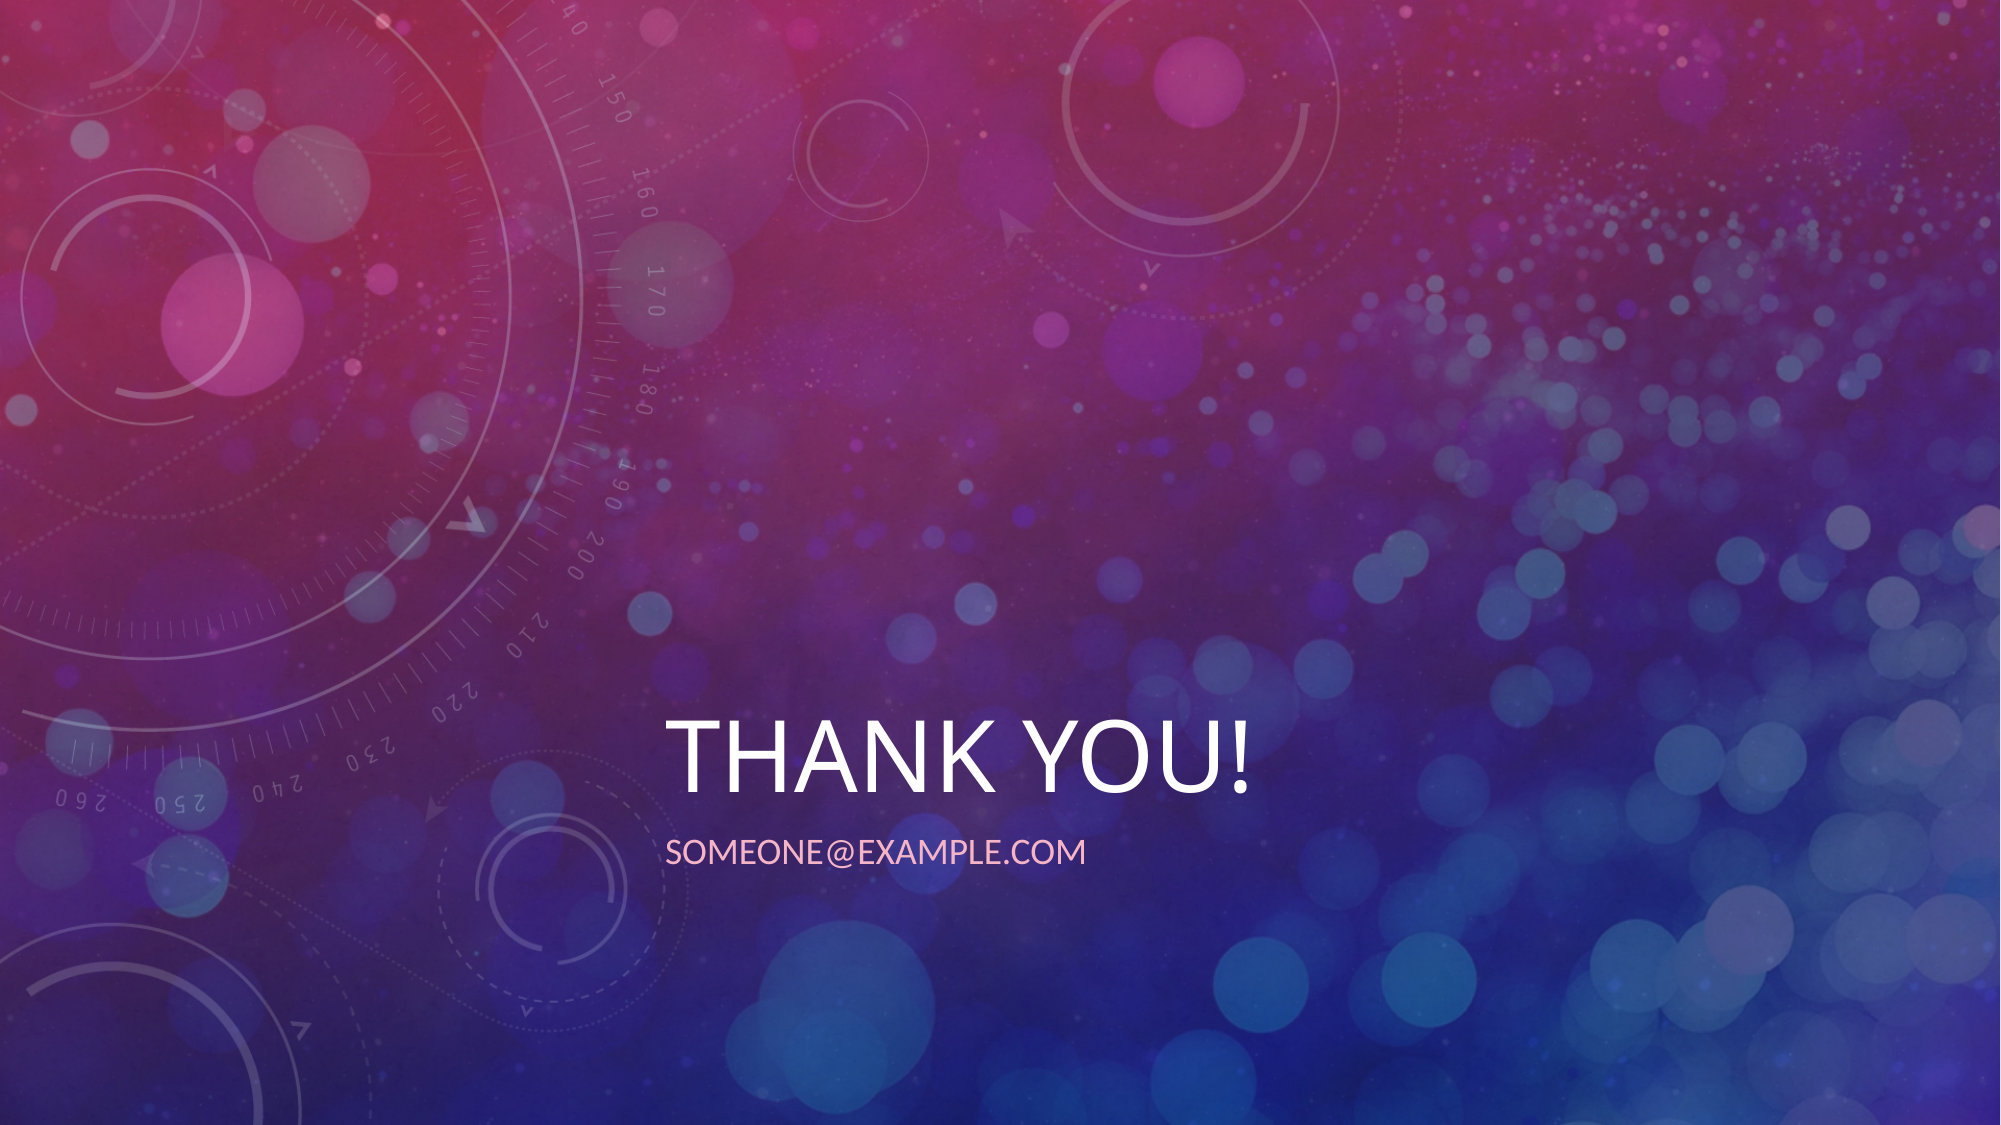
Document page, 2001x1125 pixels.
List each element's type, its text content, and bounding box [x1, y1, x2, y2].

title Thank You! [650, 422, 1831, 819]
picture [0, 0, 2001, 1125]
subtitle someone@example.com [650, 819, 1831, 1051]
